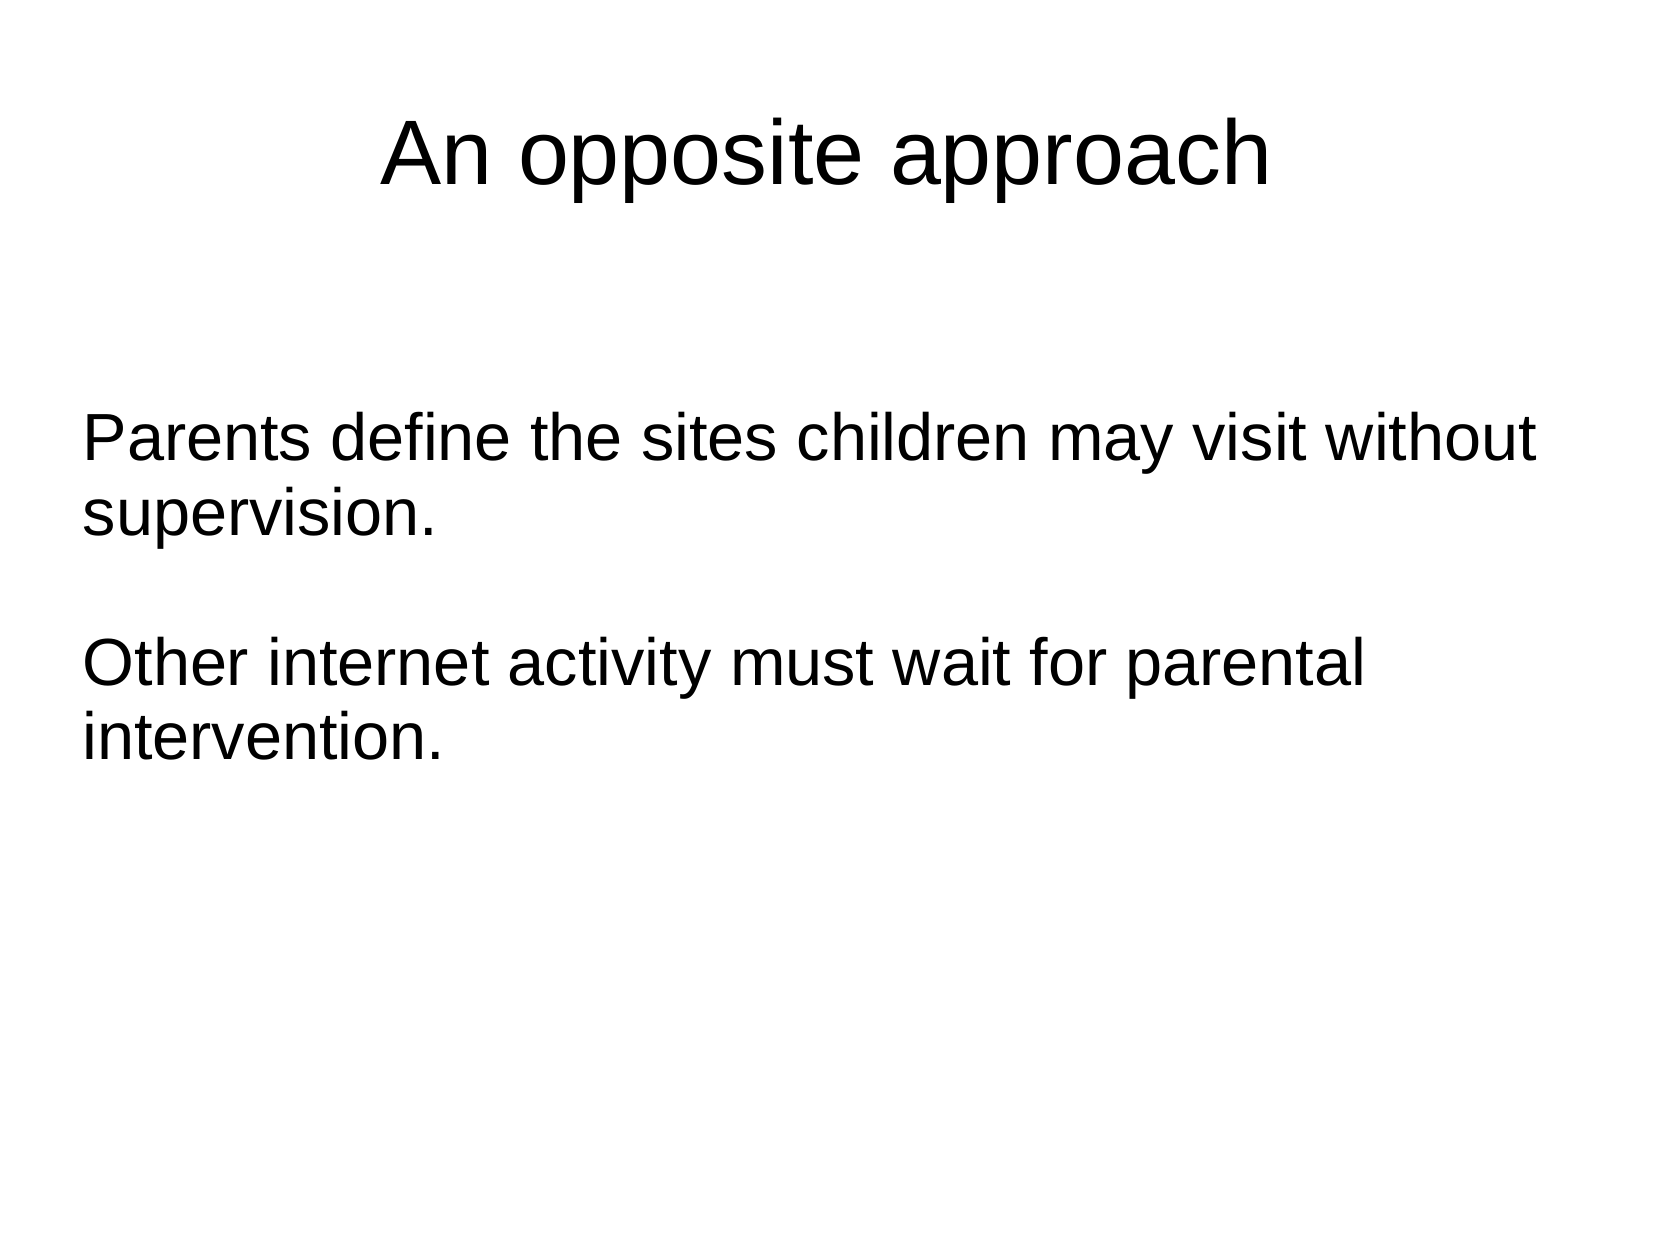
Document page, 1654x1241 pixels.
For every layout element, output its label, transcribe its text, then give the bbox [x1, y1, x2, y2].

title An opposite approach [82, 49, 1571, 257]
subtitle Parents define the sites children may visit without supervision. Other internet activity must wait for parental intervention. [82, 290, 1571, 1109]
